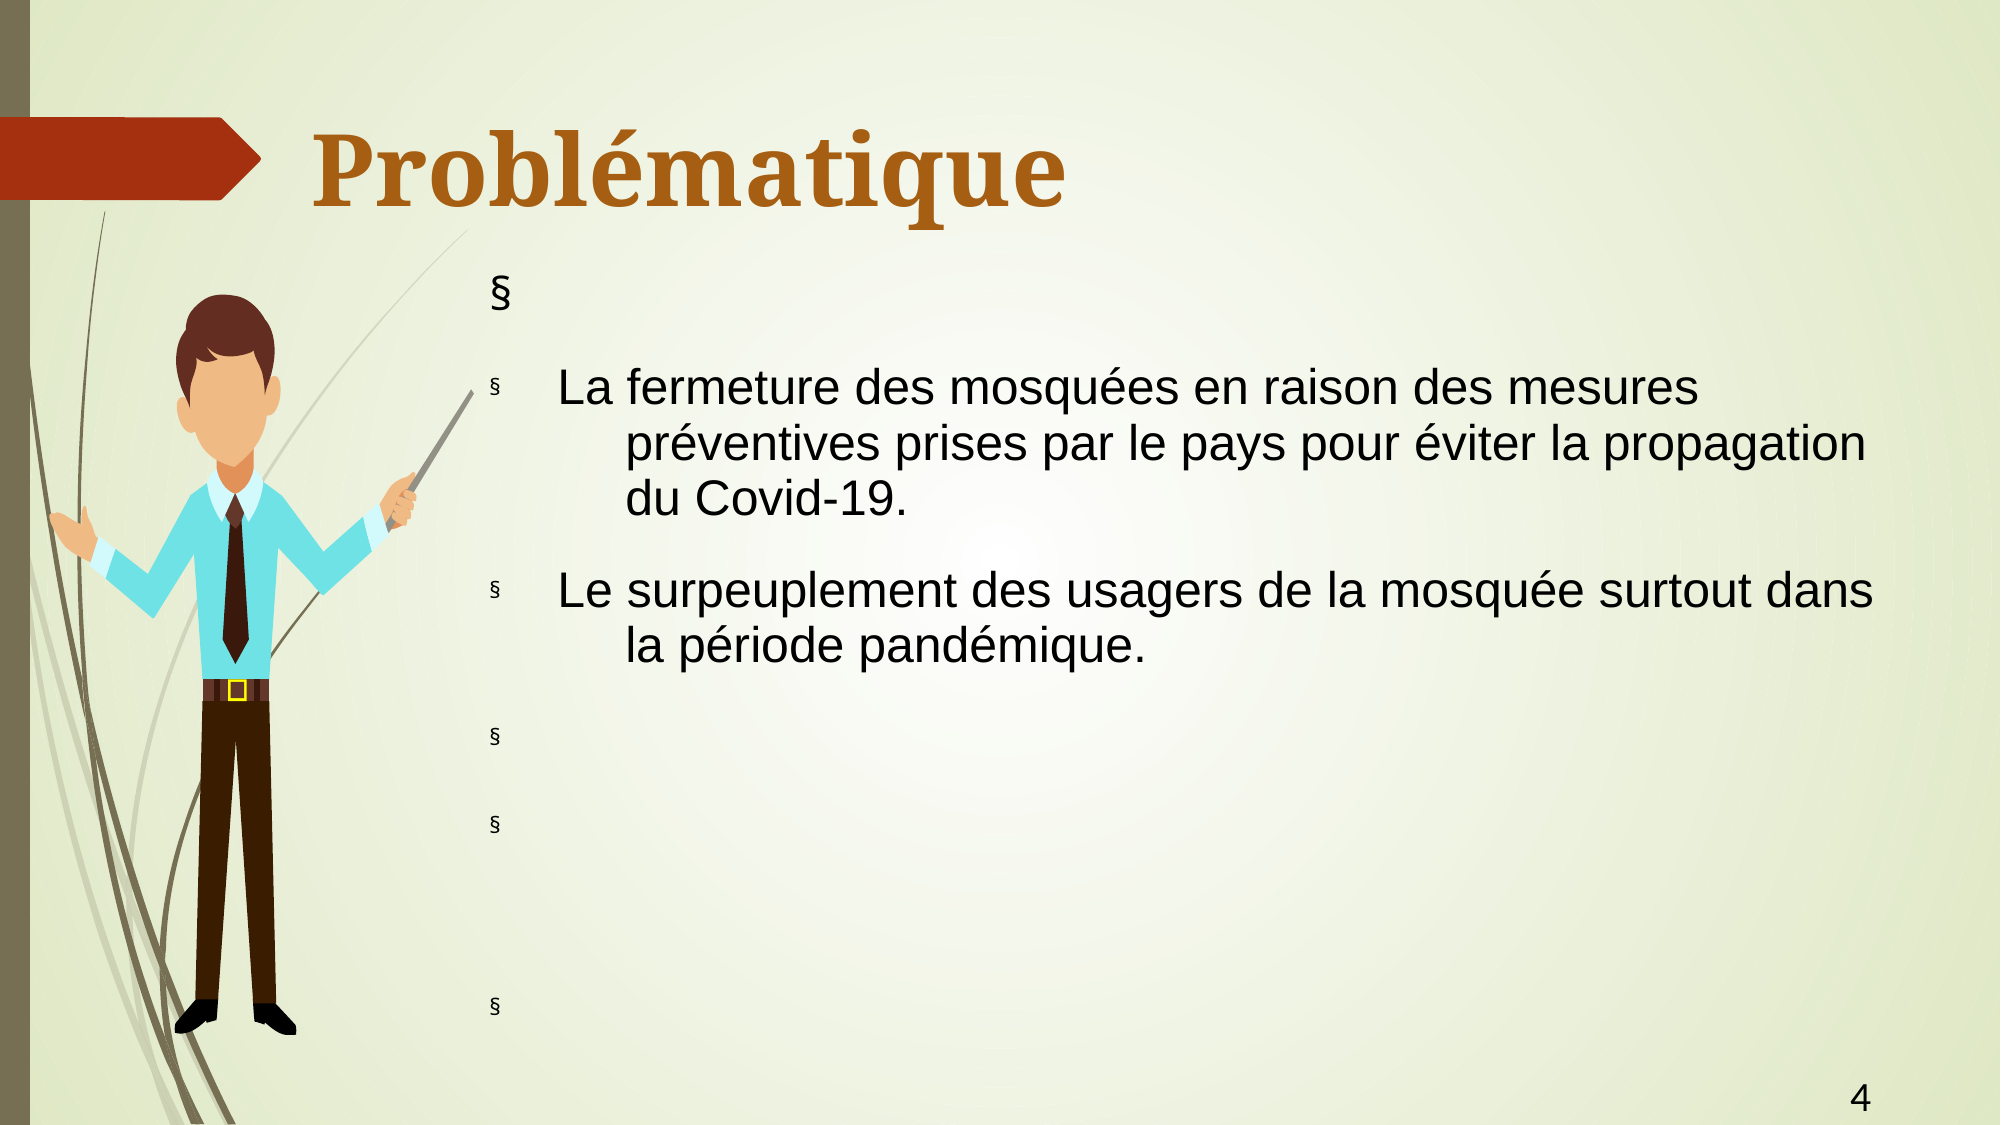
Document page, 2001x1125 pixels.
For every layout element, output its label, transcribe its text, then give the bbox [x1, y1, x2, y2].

text_box La fermeture des mosquées en raison des mesures préventives prises par le pays pour éviter la propagation du Covid-19. Le surpeuplement des usagers de la mosquée surtout dans la période pandémique. [471, 253, 1897, 1125]
text_box 4 [1835, 1062, 1978, 1125]
picture [49, 294, 474, 1035]
text_box Problématique [293, 90, 1090, 232]
